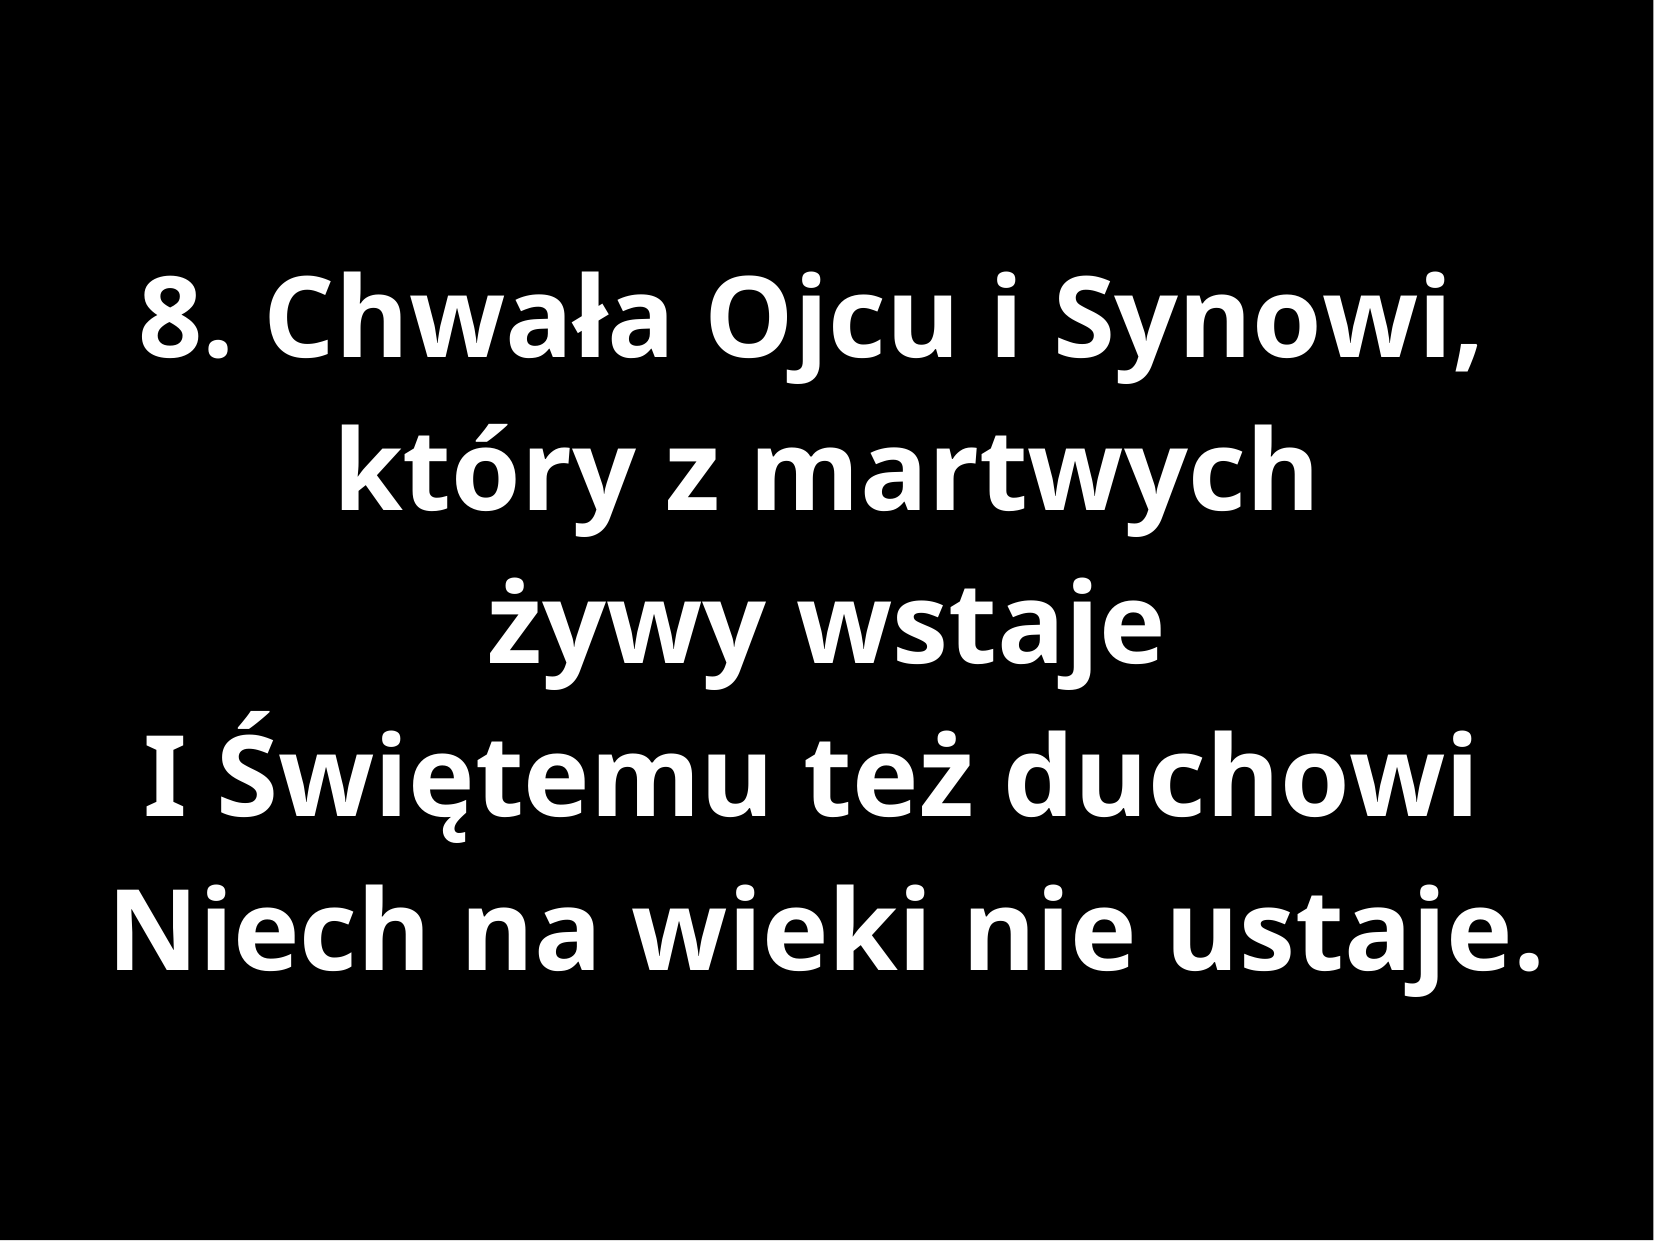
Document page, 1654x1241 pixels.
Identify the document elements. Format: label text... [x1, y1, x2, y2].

title 8. Chwała Ojcu i Synowi, który z martwych żywy wstaje I Świętemu też duchowi Niech na wieki nie ustaje. [0, 0, 1654, 1241]
